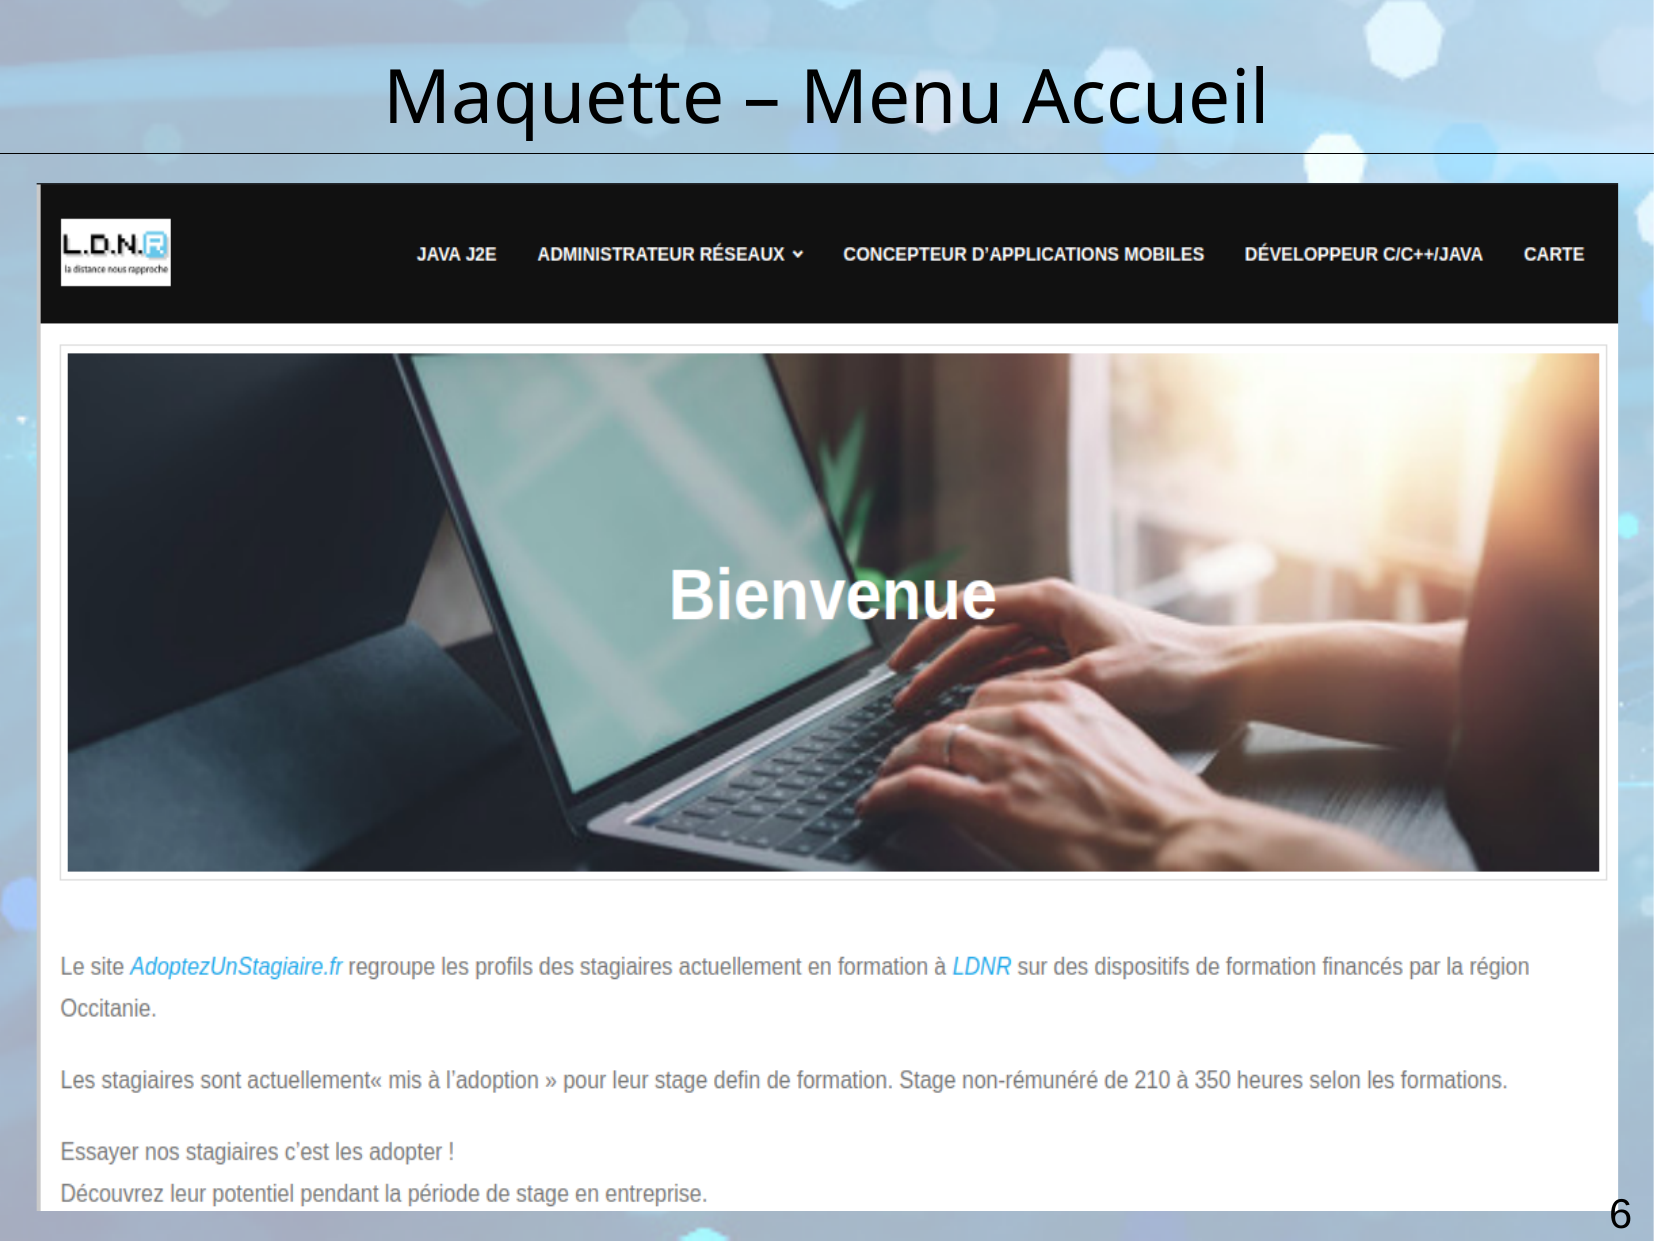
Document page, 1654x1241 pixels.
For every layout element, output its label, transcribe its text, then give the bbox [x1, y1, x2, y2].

text_box 6 [1594, 1183, 1648, 1241]
text_box Maquette – Menu Accueil [330, 154, 1323, 183]
picture [0, 0, 1654, 153]
picture [0, 154, 1654, 1241]
text_box Maquette – Menu Accueil [330, 35, 1323, 153]
